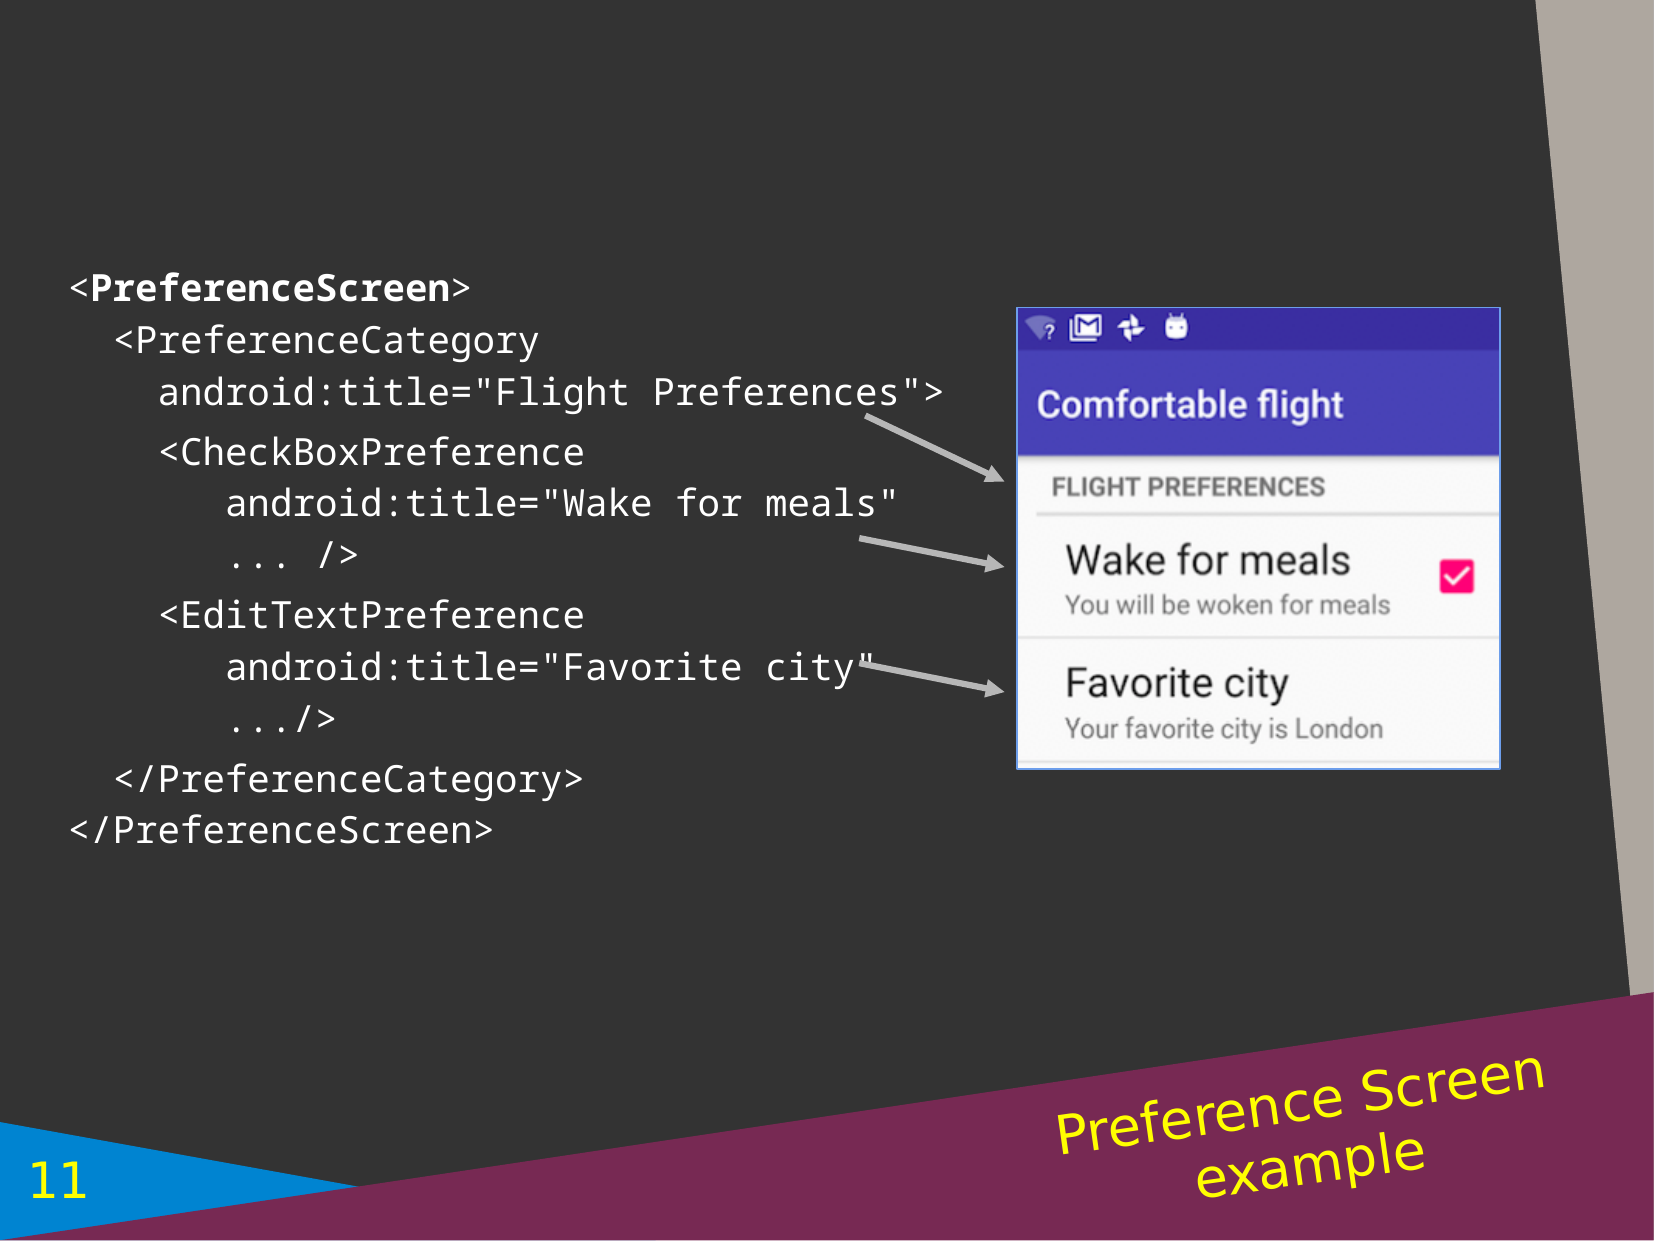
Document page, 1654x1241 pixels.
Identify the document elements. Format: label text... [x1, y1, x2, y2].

title Preference Screen example [956, 995, 1654, 1241]
picture [1017, 308, 1500, 769]
list <PreferenceScreen> <PreferenceCategory android:title="Flight Preferences"> <CheckBoxPreference android:title="Wake for meals" ... /> <EditTextPreference android:title="Favorite city" .../> </PreferenceCategory> </PreferenceScreen> [52, 242, 1095, 841]
